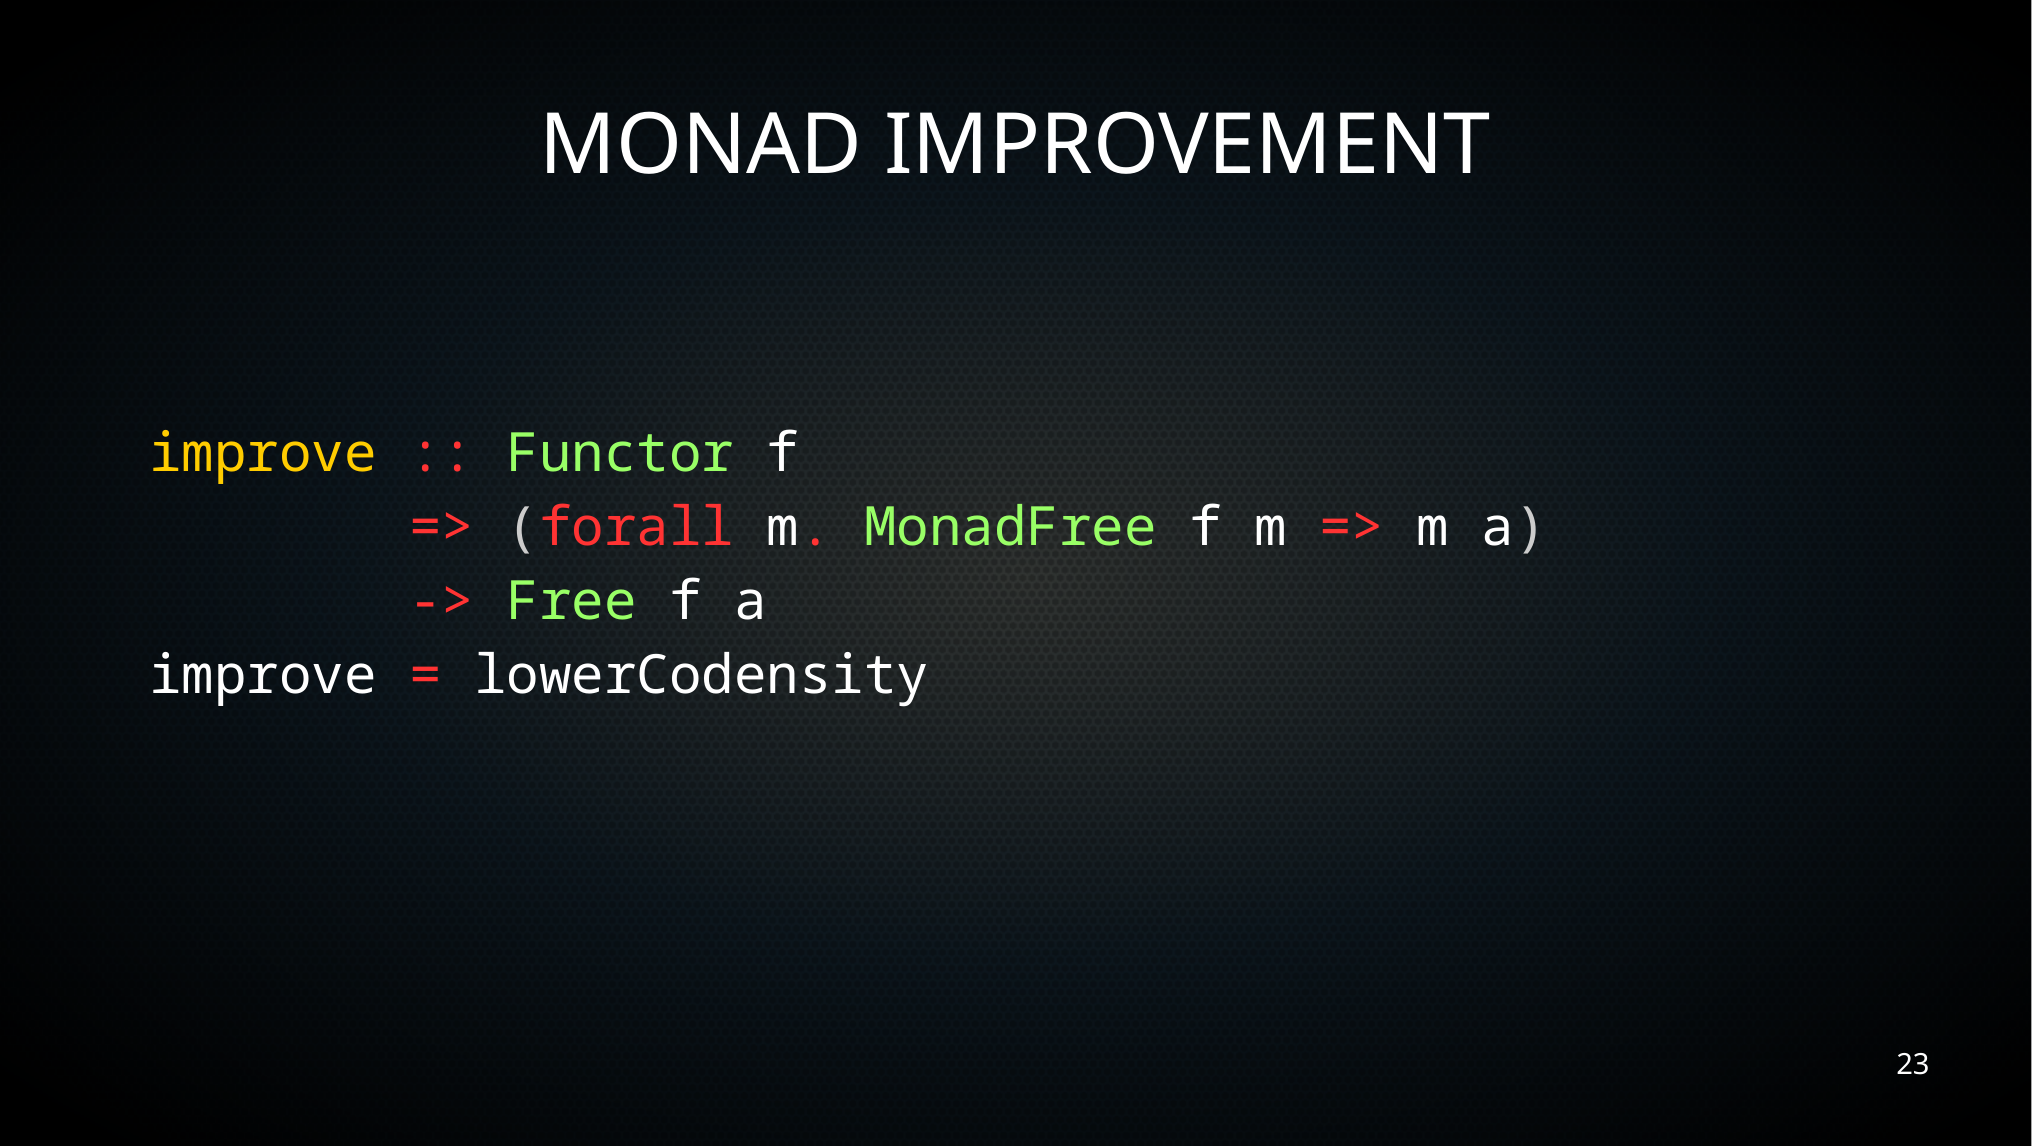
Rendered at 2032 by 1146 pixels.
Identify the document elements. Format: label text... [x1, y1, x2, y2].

subtitle improve :: Functor f => (forall m. MonadFree f m => m a) -> Free f a improve = lowerCodensity [149, 451, 1890, 672]
title MONAD IMPROVEMENT [101, 45, 1930, 237]
picture [0, 0, 2032, 1146]
